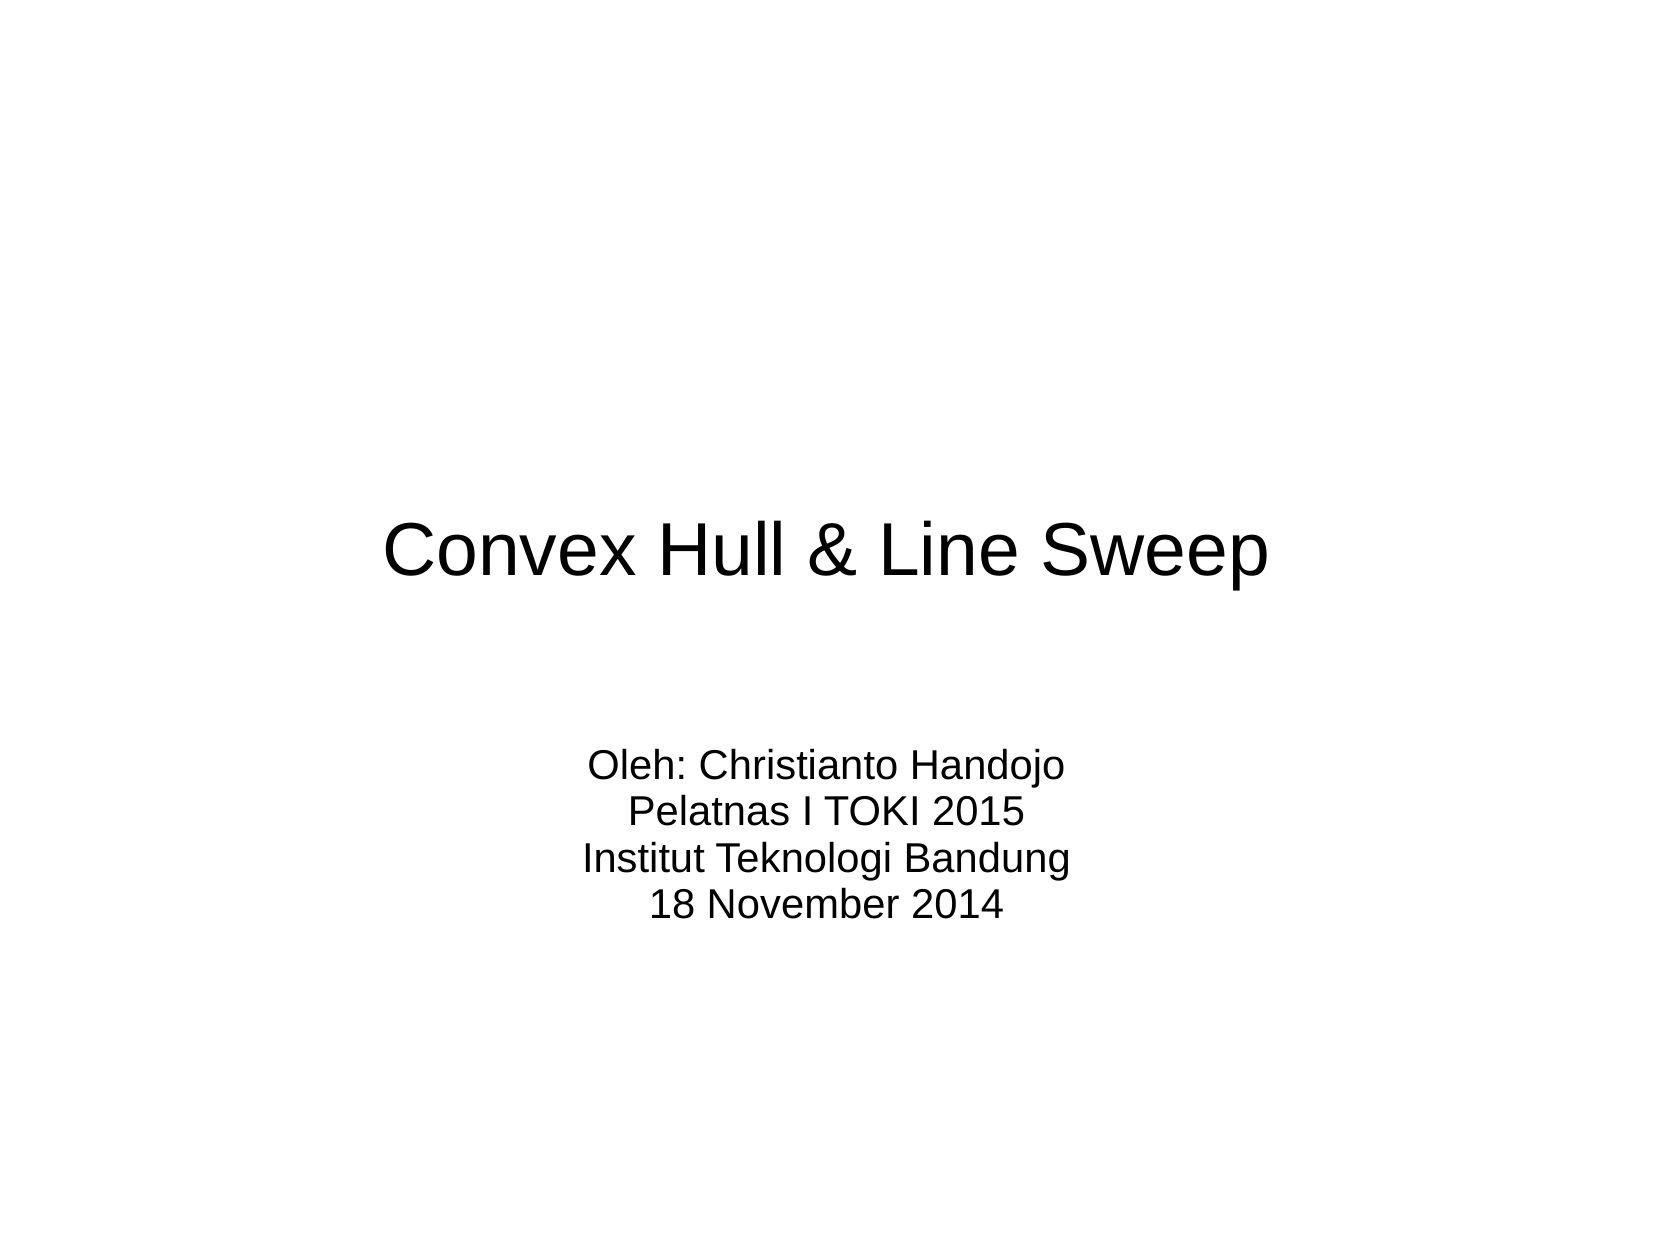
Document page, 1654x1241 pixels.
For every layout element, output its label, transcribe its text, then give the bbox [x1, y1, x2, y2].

subtitle Convex Hull & Line Sweep Oleh: Christianto Handojo Pelatnas I TOKI 2015 Institut Teknologi Bandung 18 November 2014 [82, 237, 1571, 1198]
